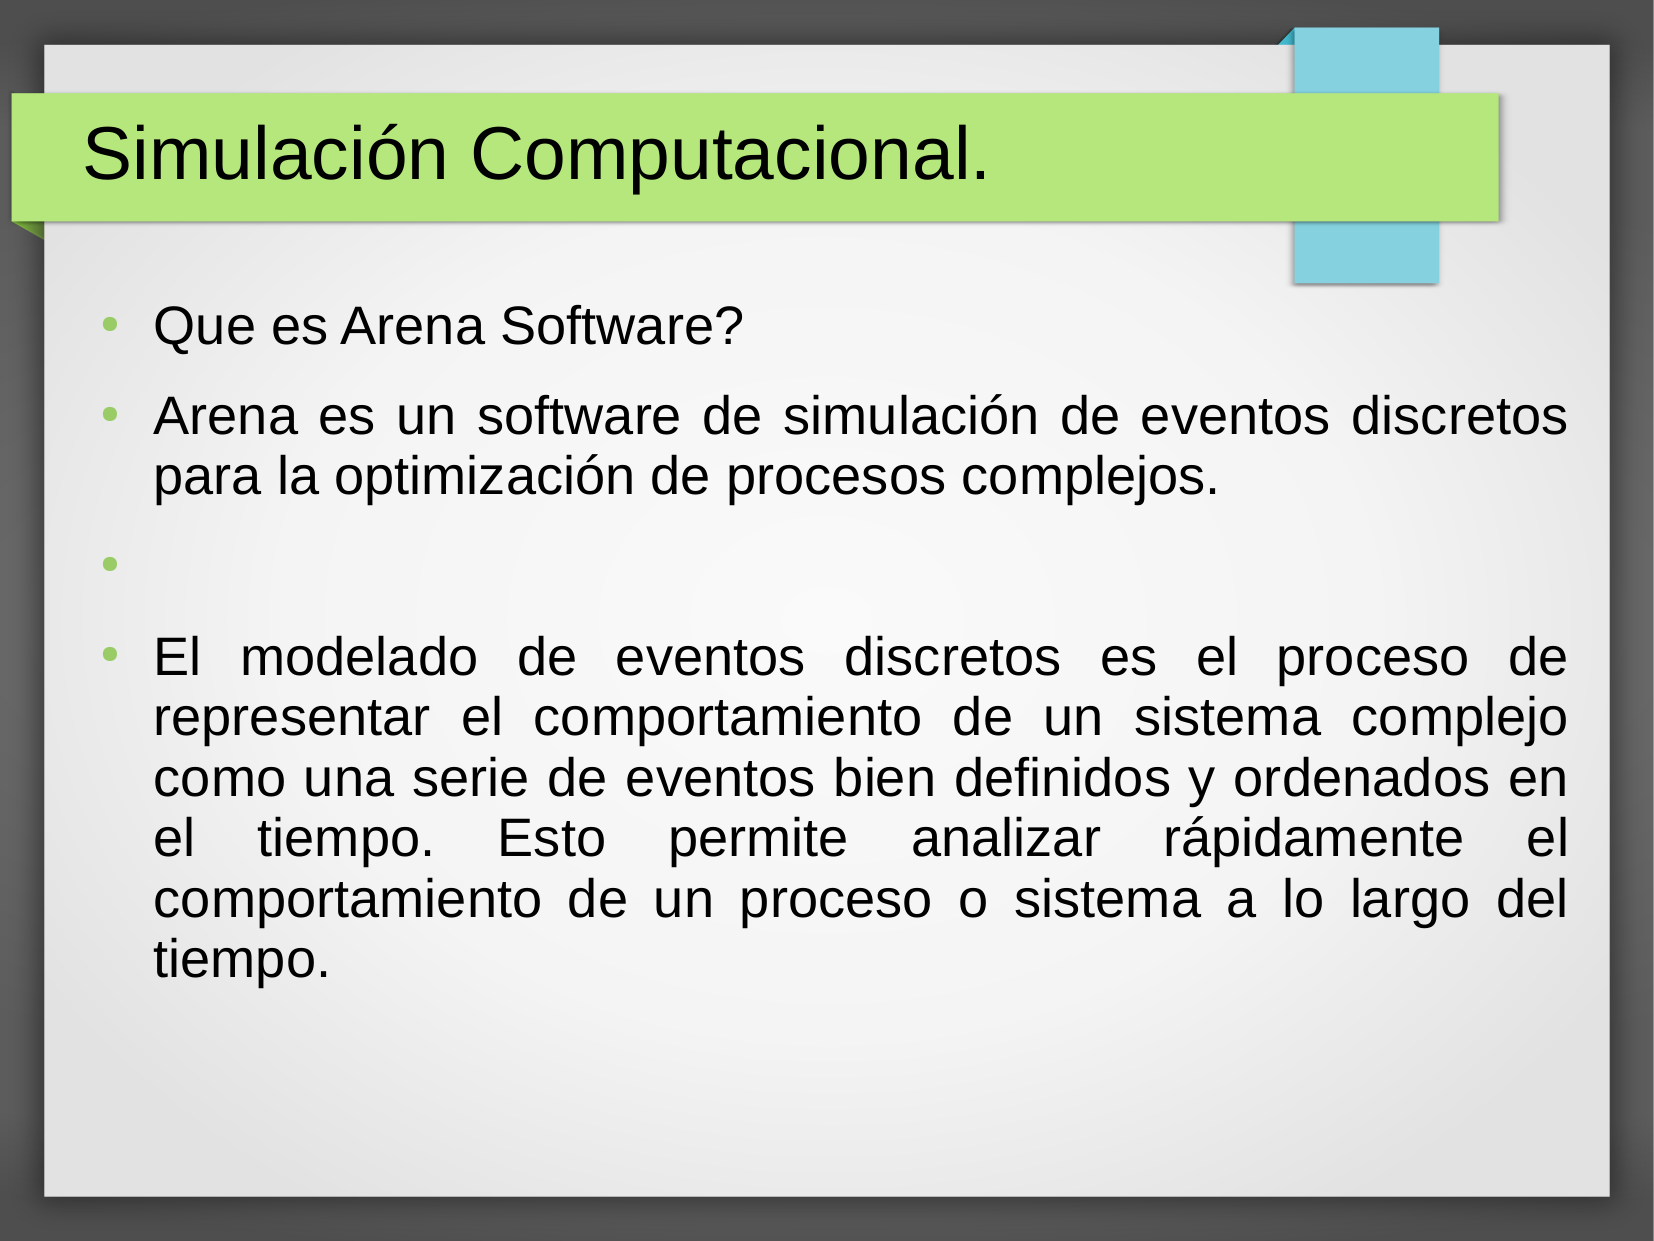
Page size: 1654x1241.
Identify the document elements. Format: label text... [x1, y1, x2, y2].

title Simulación Computacional. [82, 94, 1264, 213]
list Que es Arena Software? Arena es un software de simulación de eventos discretos para la optimización de procesos complejos. El modelado de eventos discretos es el proceso de representar el comportamiento de un sistema complejo como una serie de eventos bien definidos y ordenados en el tiempo. Esto permite analizar rápidamente el comportamiento de un proceso o sistema a lo largo del tiempo. [82, 295, 1571, 1015]
picture [0, 0, 1654, 1241]
